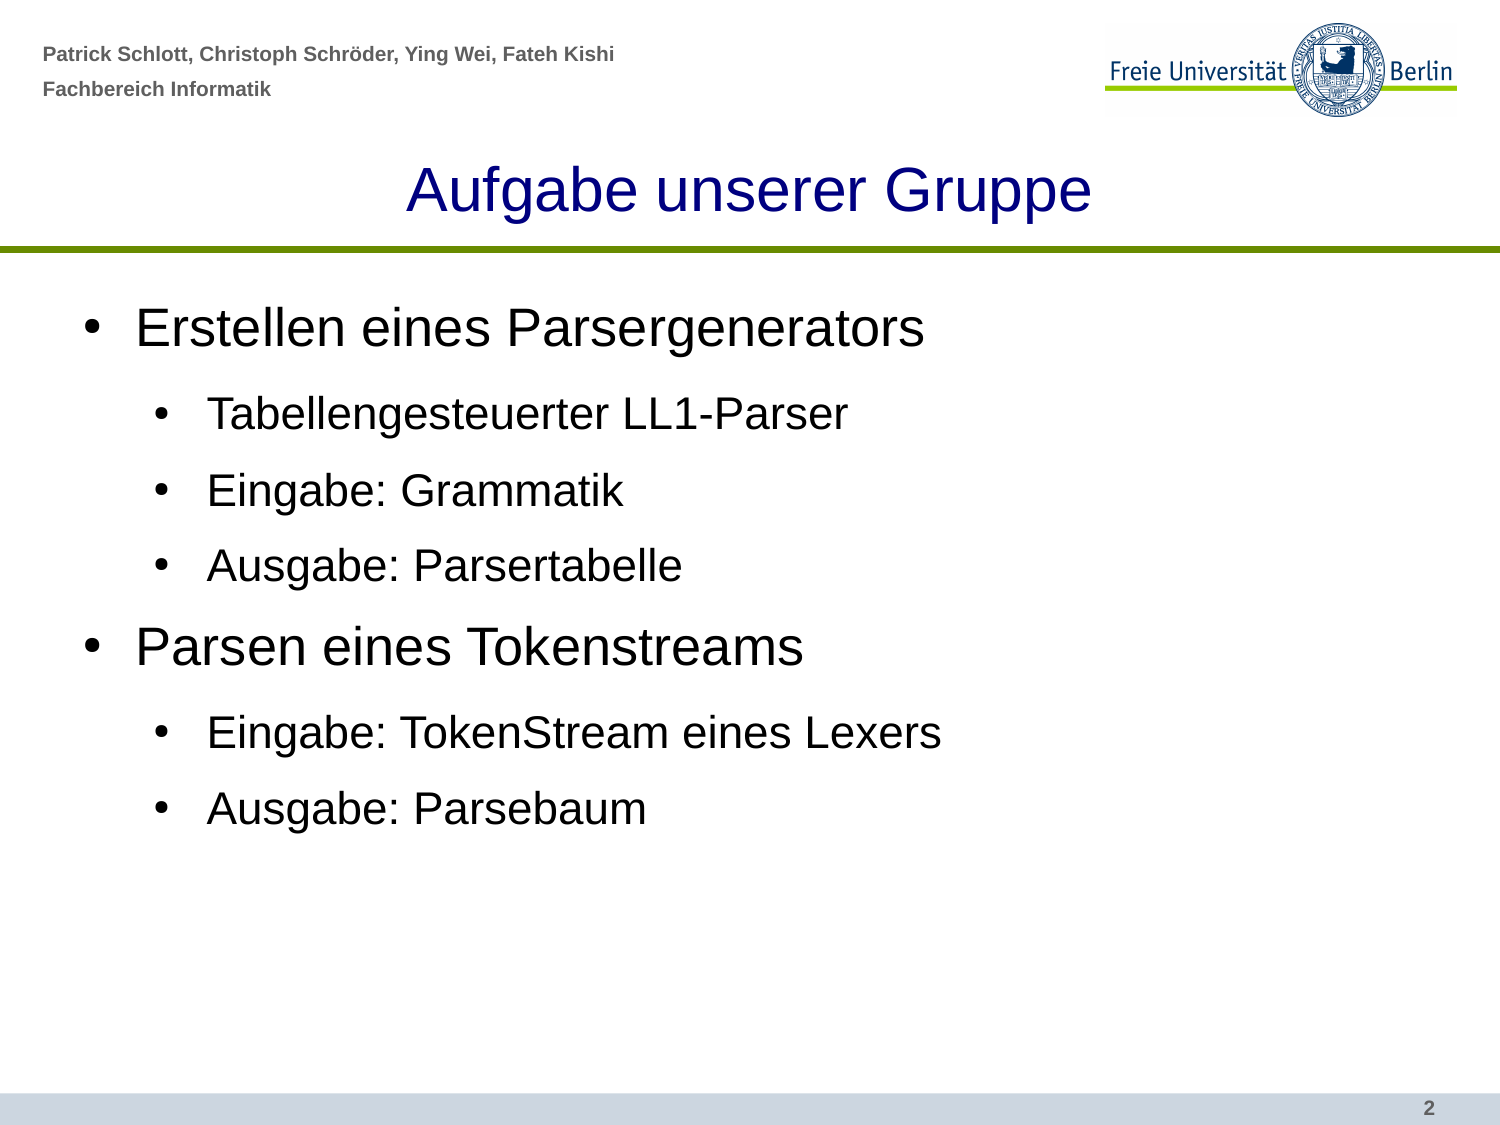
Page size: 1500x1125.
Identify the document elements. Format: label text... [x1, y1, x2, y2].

picture [1105, 23, 1457, 117]
title Aufgabe unserer Gruppe [41, 158, 1459, 229]
list Erstellen eines Parsergenerators Tabellengesteuerter LL1-Parser Eingabe: Grammatik Ausgabe: Parsertabelle Parsen eines Tokenstreams Eingabe: TokenStream eines Lexers Ausgabe: Parsebaum [64, 296, 1447, 1034]
